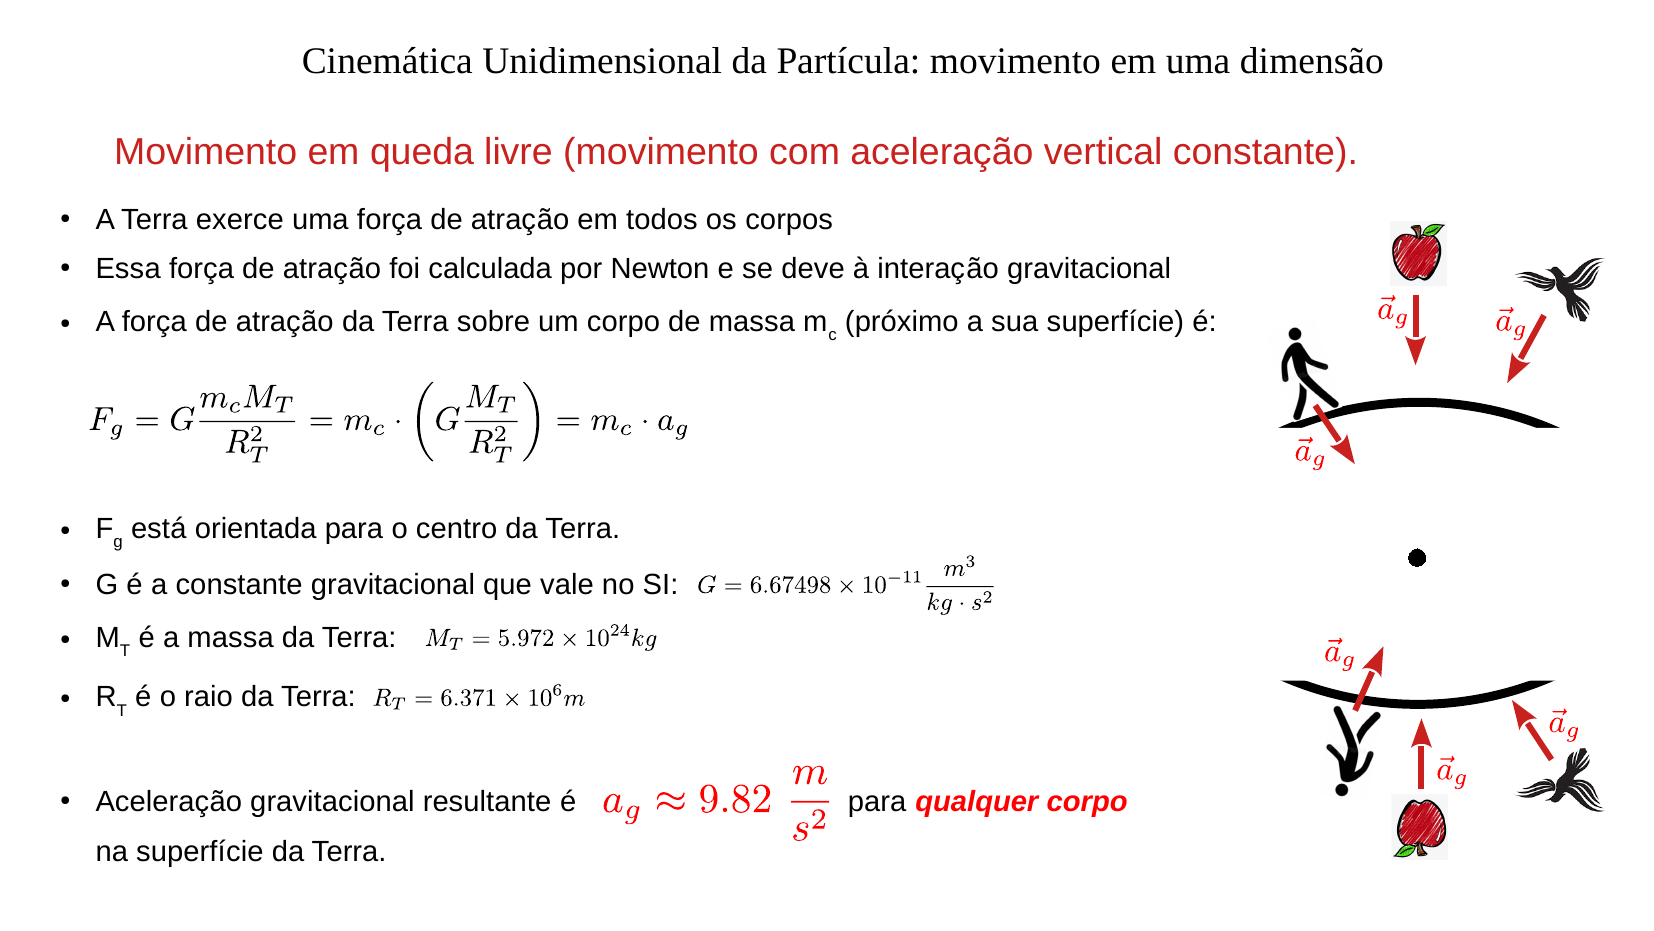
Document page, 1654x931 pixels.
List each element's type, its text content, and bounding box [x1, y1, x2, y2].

picture [1491, 255, 1606, 342]
picture [88, 381, 688, 463]
picture [1291, 435, 1326, 472]
picture [697, 555, 994, 615]
picture [1432, 754, 1468, 791]
picture [1391, 794, 1448, 860]
text_box Cinemática Unidimensional da Partícula: movimento em uma dimensão [287, 11, 1401, 89]
text_box [1408, 548, 1426, 567]
picture [1265, 319, 1343, 423]
text_box [1263, 660, 1575, 681]
picture [1544, 707, 1580, 744]
picture [424, 623, 657, 651]
text_box Movimento em queda livre (movimento com aceleração vertical constante). [99, 122, 1377, 180]
picture [371, 682, 586, 711]
picture [1373, 293, 1409, 330]
picture [1320, 636, 1356, 673]
picture [601, 765, 830, 841]
picture [1512, 746, 1606, 814]
picture [1390, 221, 1447, 286]
text_box [1263, 427, 1575, 456]
text_box A Terra exerce uma força de atração em todos os corpos Essa força de atração foi calculada por Newton e se deve à interação gravitacional A força de atração da Terra sobre um corpo de massa mc (próximo a sua superfície) é: Fg está orientada para o centro da Terra. G é a constante gravitacional que vale no SI: MT é a massa da Terra: RT é o raio da Terra: Aceleração gravitacional resultante é para qualquer corpo na superfície da Terra. [45, 179, 1232, 875]
picture [1317, 703, 1382, 803]
